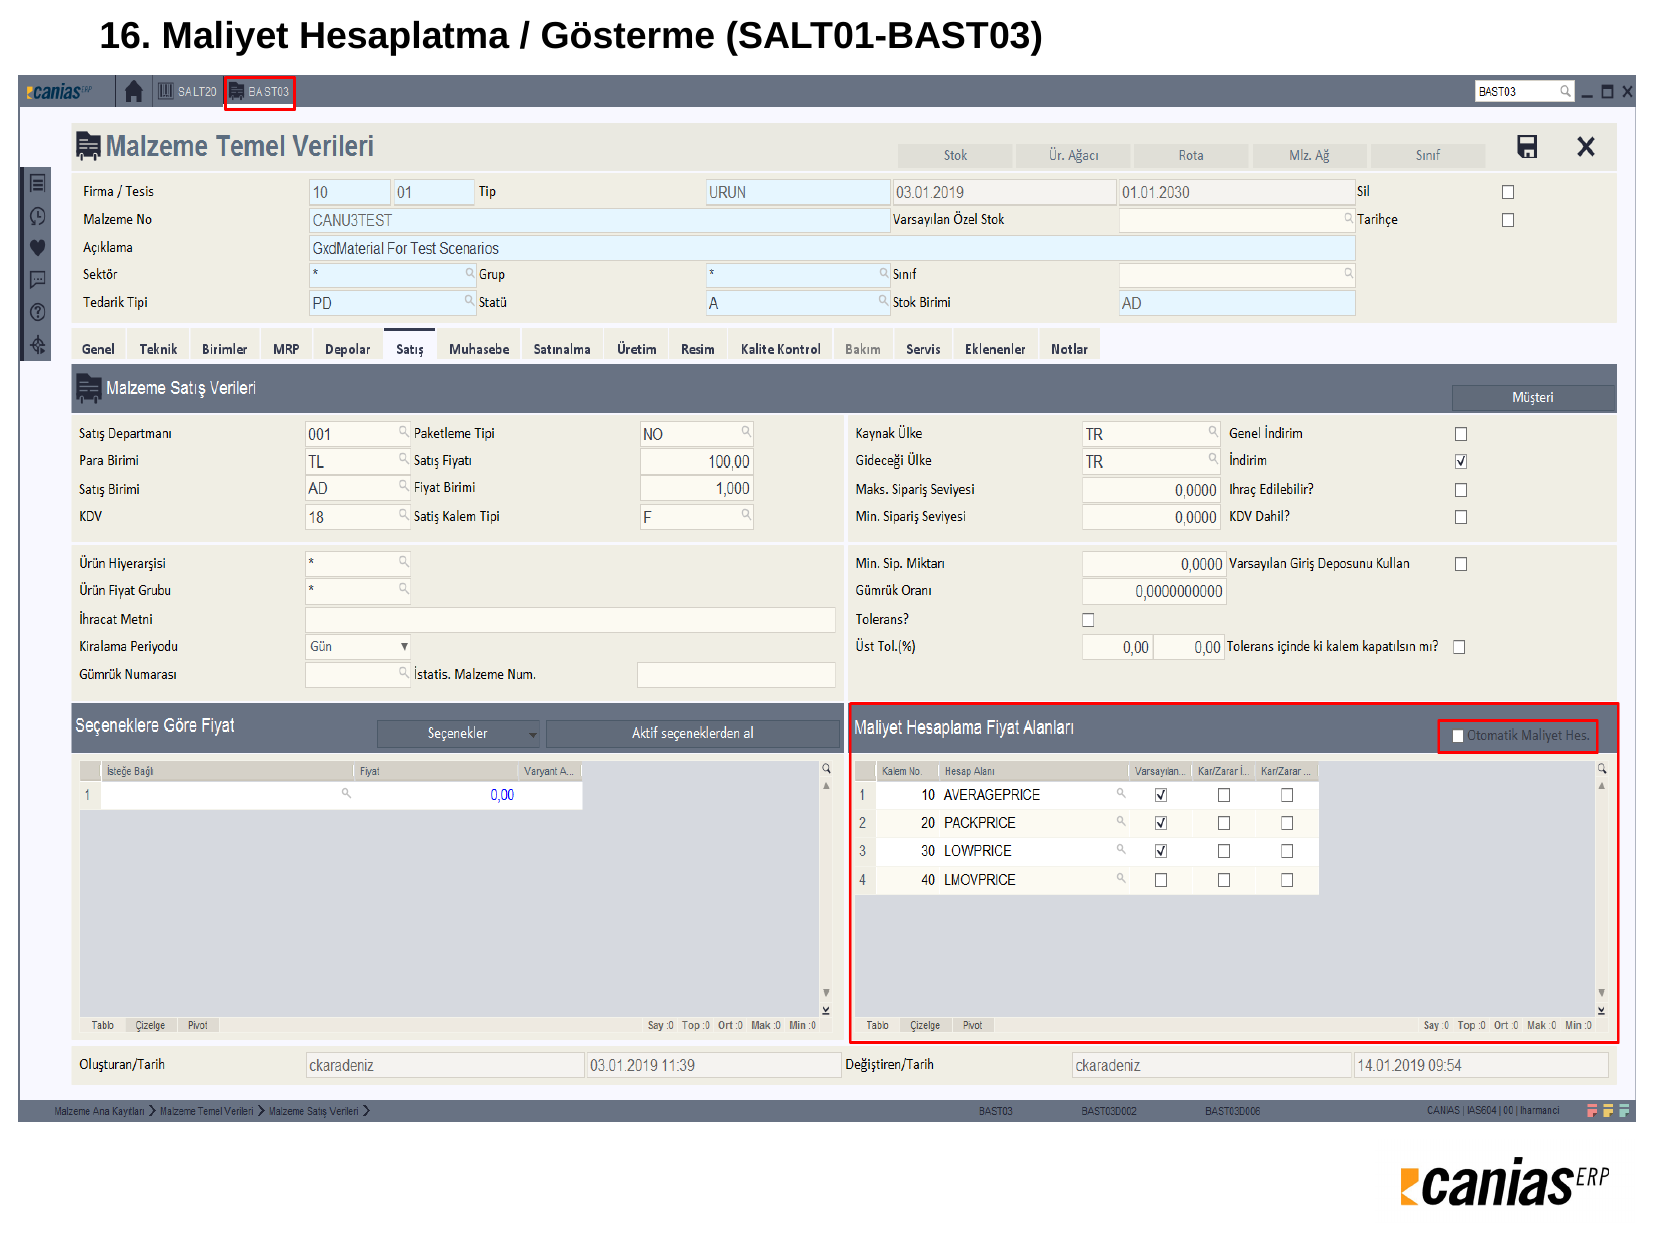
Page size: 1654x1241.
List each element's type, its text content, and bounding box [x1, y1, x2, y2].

text_box 16. Maliyet Hesaplatma / Gösterme (SALT01-BAST03) [10, 6, 1625, 65]
picture [1375, 1139, 1635, 1223]
picture [18, 75, 1636, 1123]
